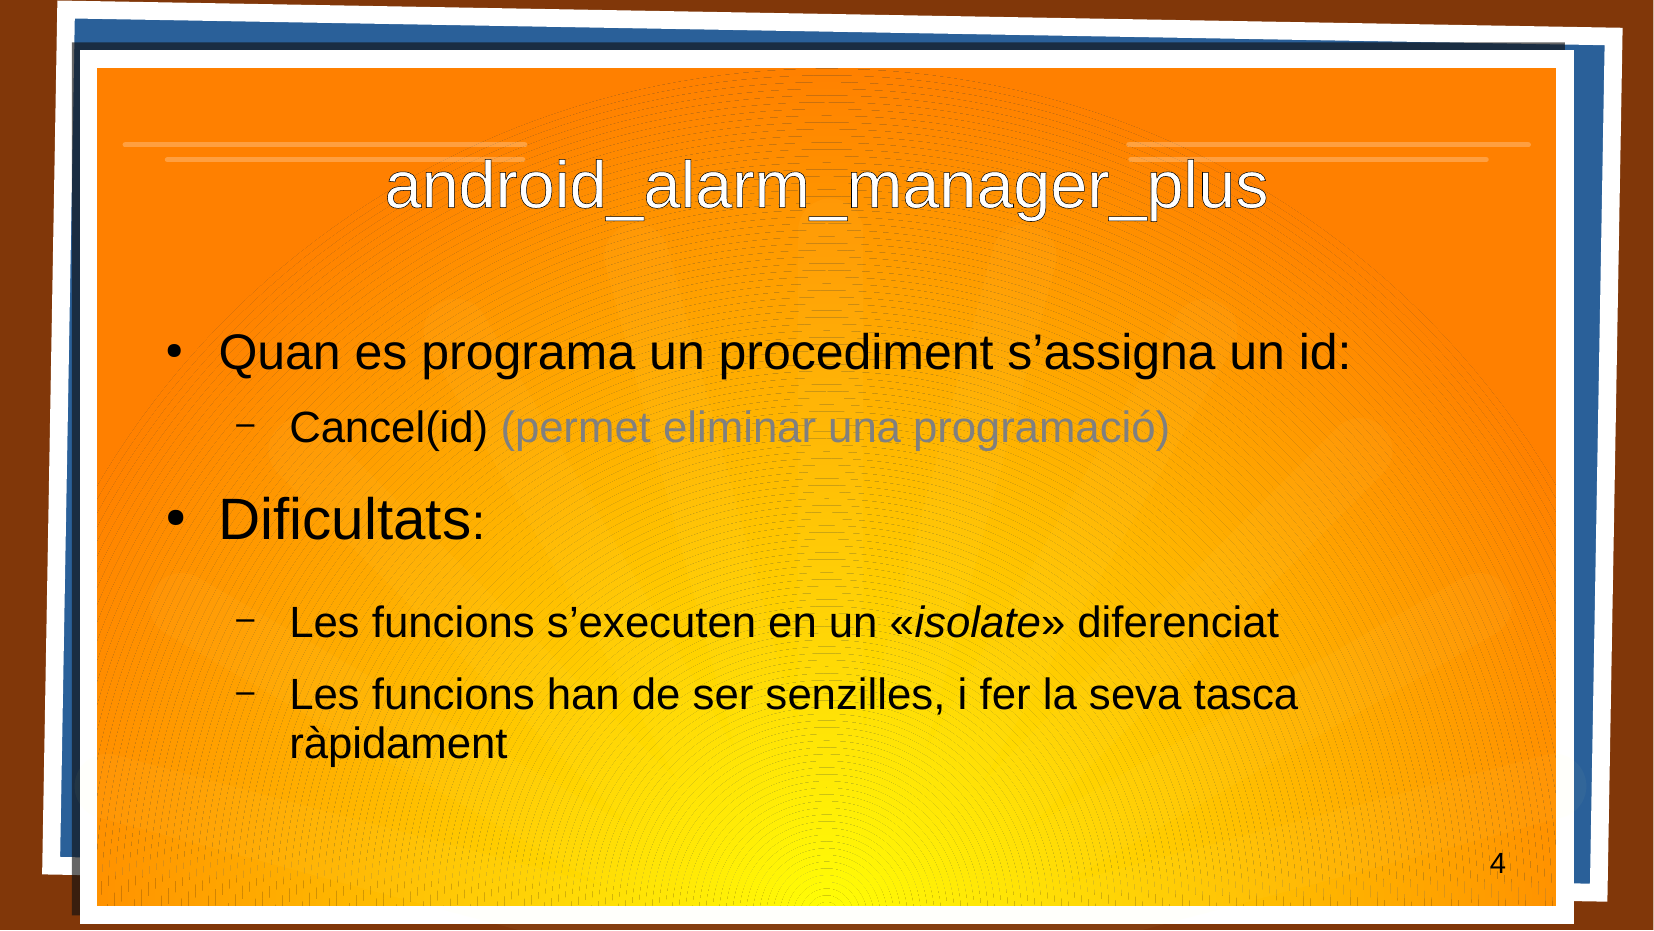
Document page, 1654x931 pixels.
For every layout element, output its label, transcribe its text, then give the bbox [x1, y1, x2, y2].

title android_alarm_manager_plus [118, 72, 1536, 223]
list Quan es programa un procediment s’assigna un id: Cancel(id) (permet eliminar una programació) Dificultats: Les funcions s’executen en un «isolate» diferenciat Les funcions han de ser senzilles, i fer la seva tasca ràpidament [147, 324, 1506, 827]
